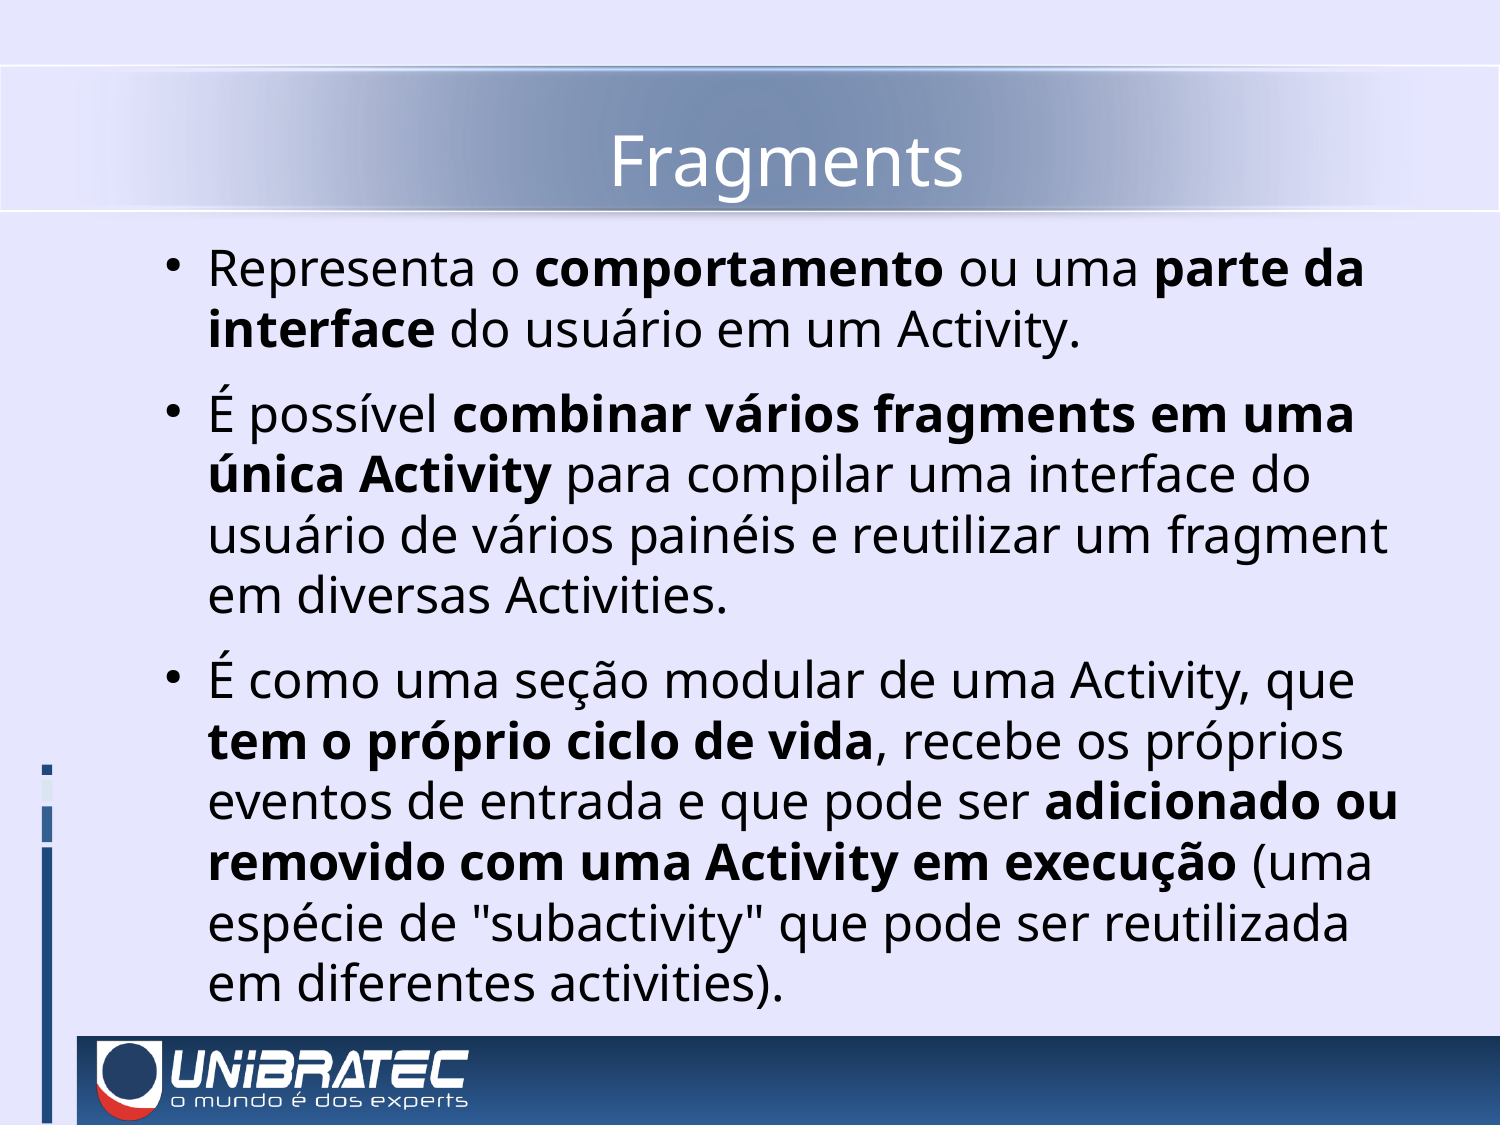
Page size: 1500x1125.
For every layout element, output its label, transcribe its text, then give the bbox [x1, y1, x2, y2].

list Representa o comportamento ou uma parte da interface do usuário em um Activity. É possível combinar vários fragments em uma única Activity para compilar uma interface do usuário de vários painéis e reutilizar um fragment em diversas Activities. É como uma seção modular de uma Activity, que tem o próprio ciclo de vida, recebe os próprios eventos de entrada e que pode ser adicionado ou removido com uma Activity em execução (uma espécie de "subactivity" que pode ser reutilizada em diferentes activities). [150, 236, 1441, 1028]
picture [0, 58, 1500, 227]
picture [96, 1040, 469, 1121]
title Fragments [150, 84, 1424, 233]
